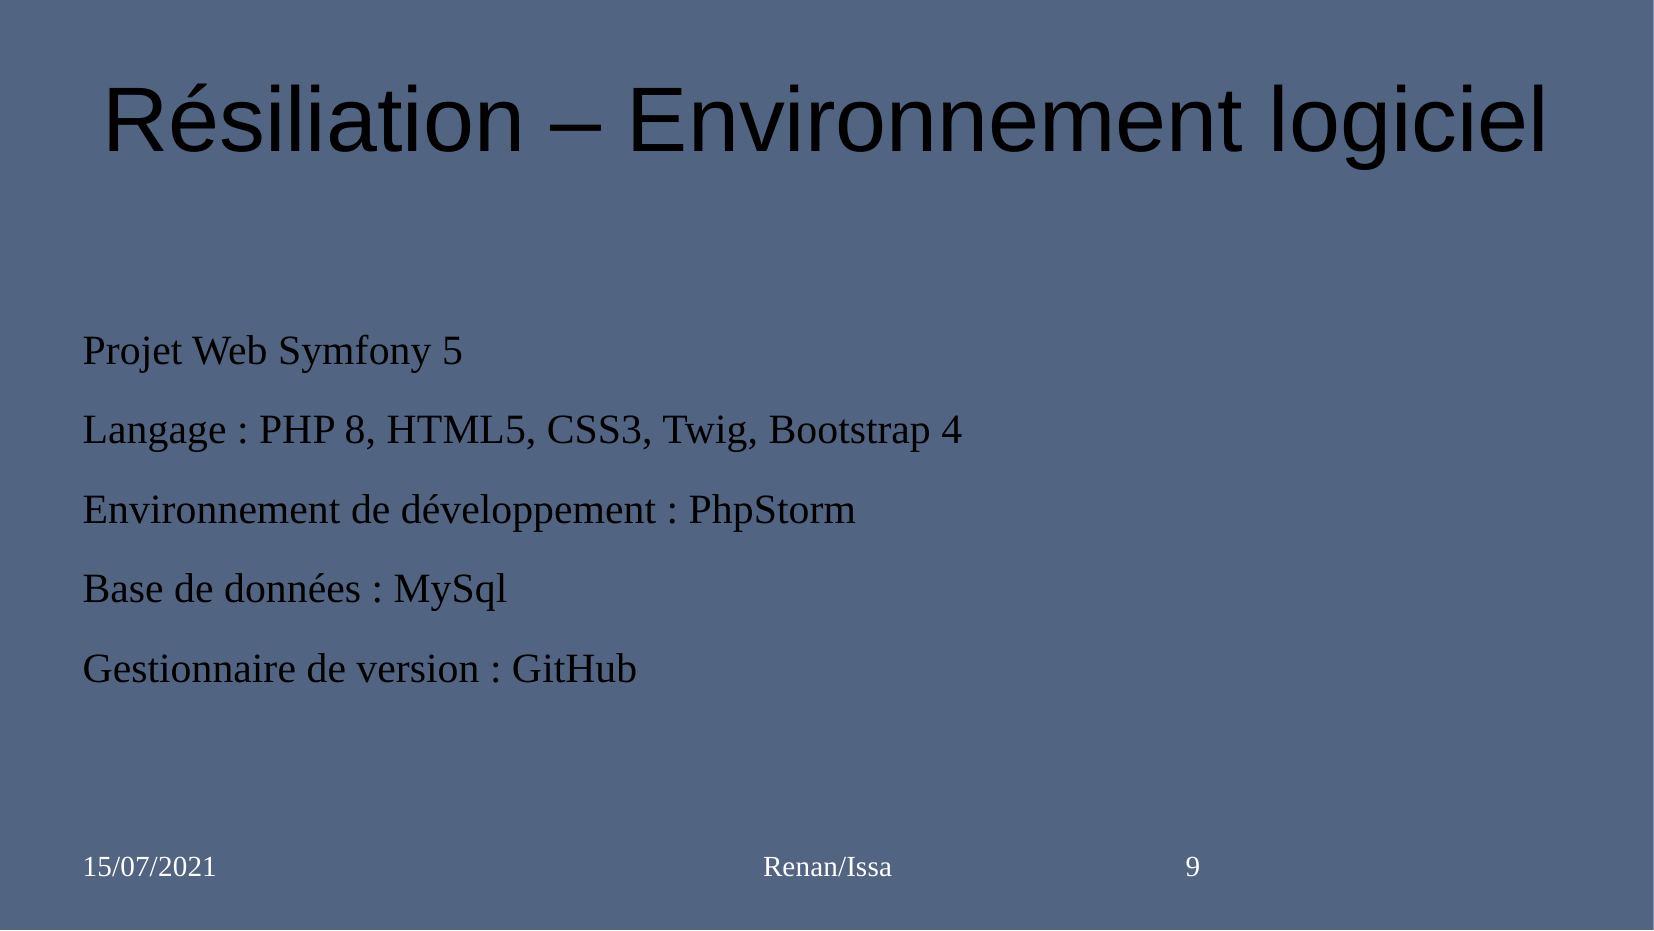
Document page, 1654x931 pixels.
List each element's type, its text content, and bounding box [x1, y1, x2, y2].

title Résiliation – Environnement logiciel [82, 37, 1571, 193]
text_box 15/07/2021 [82, 847, 468, 912]
text_box [1185, 847, 1571, 912]
list Projet Web Symfony 5 Langage : PHP 8, HTML5, CSS3, Twig, Bootstrap 4 Environnement de développement : PhpStorm Base de données : MySql Gestionnaire de version : GitHub [82, 322, 1571, 862]
text_box Renan/Issa [565, 847, 1090, 912]
